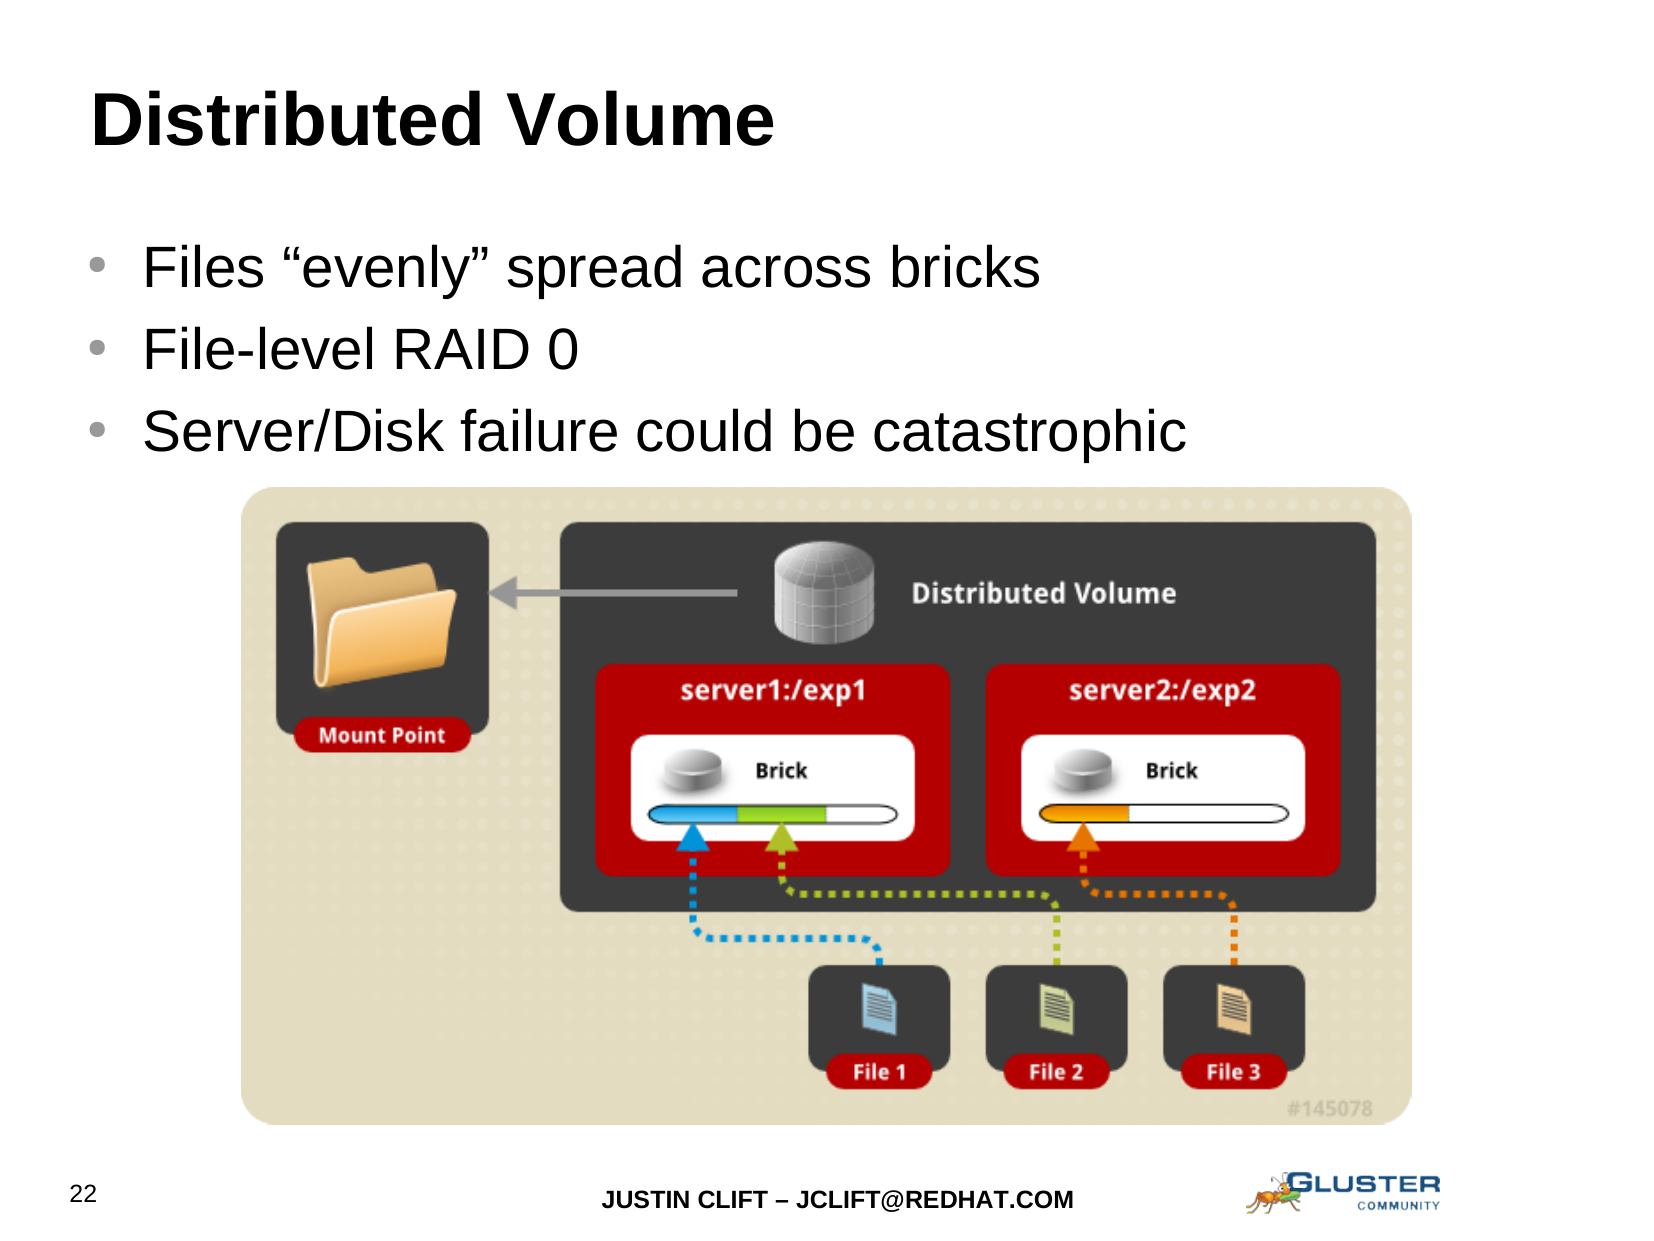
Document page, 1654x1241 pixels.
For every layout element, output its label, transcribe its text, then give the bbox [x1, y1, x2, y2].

list Files “evenly” spread across bricks File-level RAID 0 Server/Disk failure could be catastrophic [86, 232, 1576, 1111]
picture [241, 487, 1412, 1126]
picture [1246, 1170, 1440, 1215]
title Distributed Volume [90, 15, 1579, 223]
